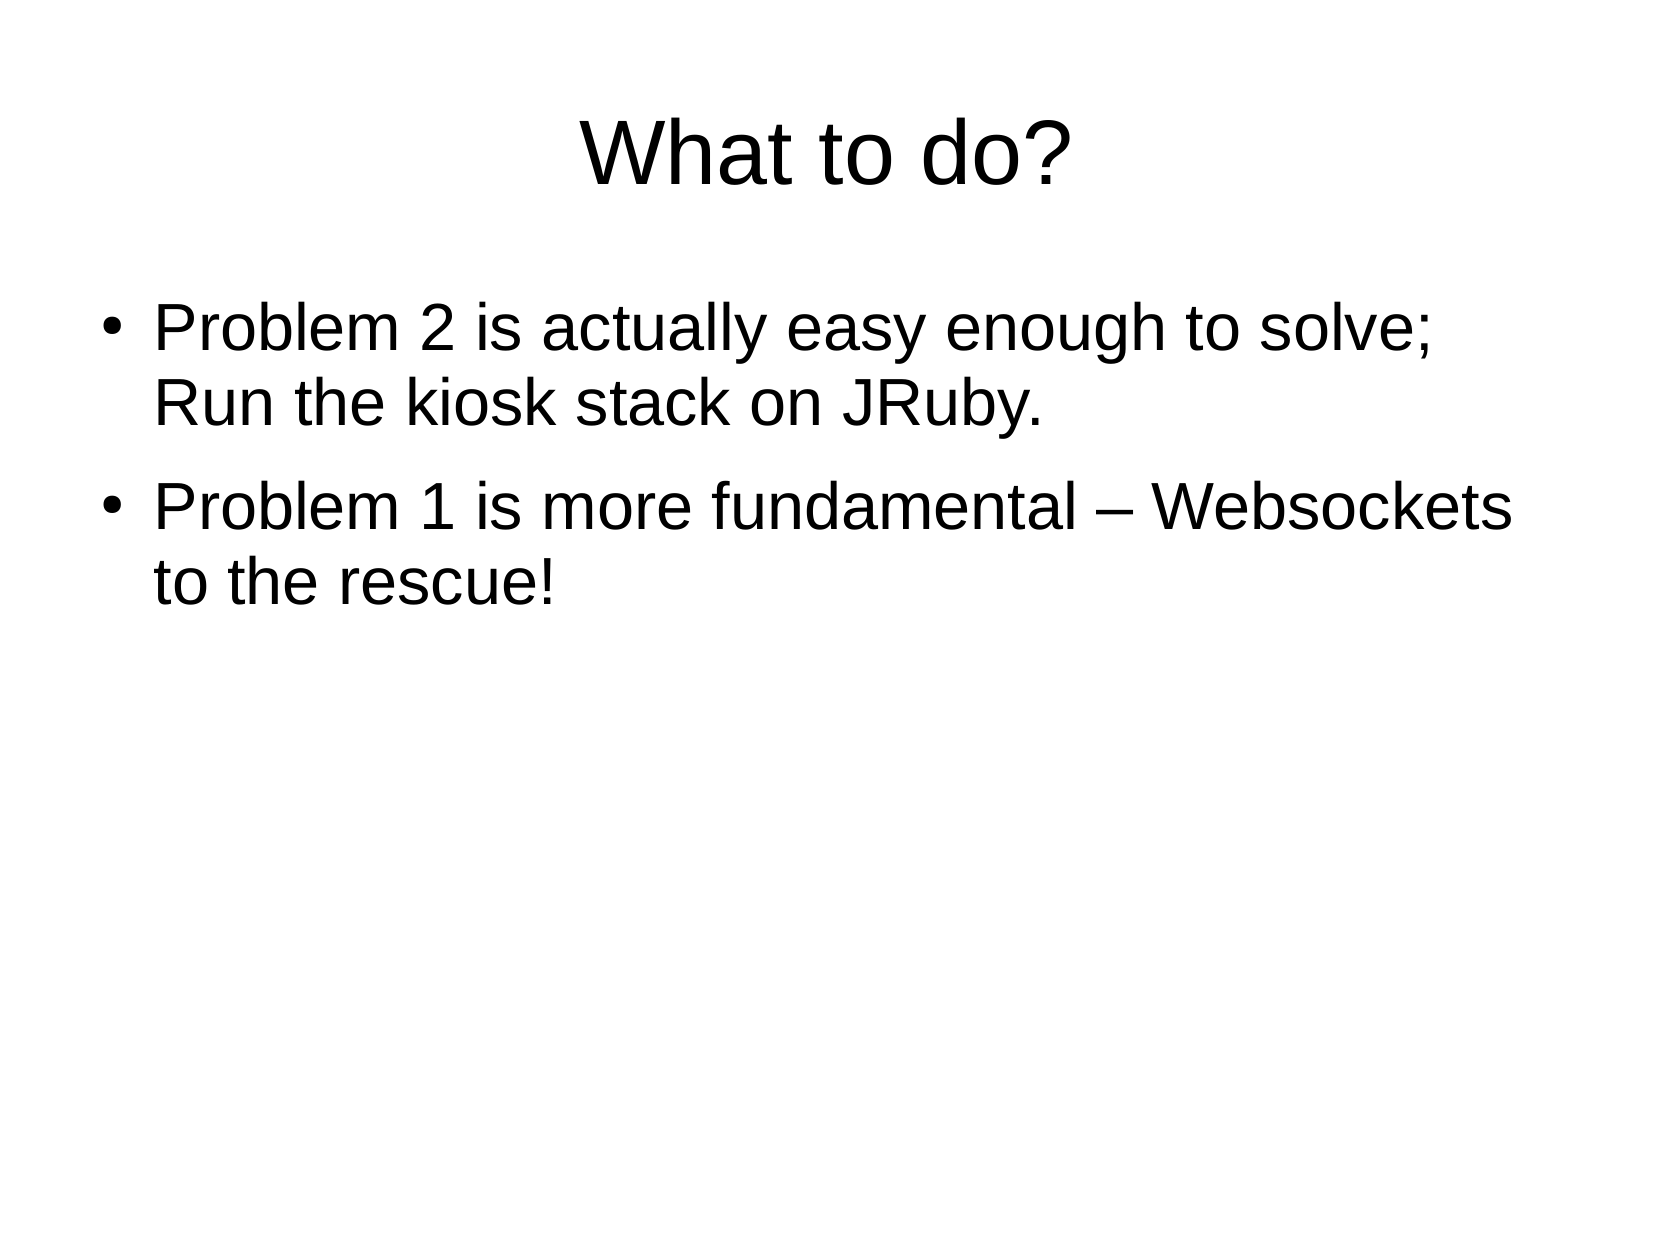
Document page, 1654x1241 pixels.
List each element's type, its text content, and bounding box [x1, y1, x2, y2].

title What to do? [82, 49, 1571, 257]
list Problem 2 is actually easy enough to solve; Run the kiosk stack on JRuby. Problem 1 is more fundamental – Websockets to the rescue! [82, 290, 1571, 1010]
